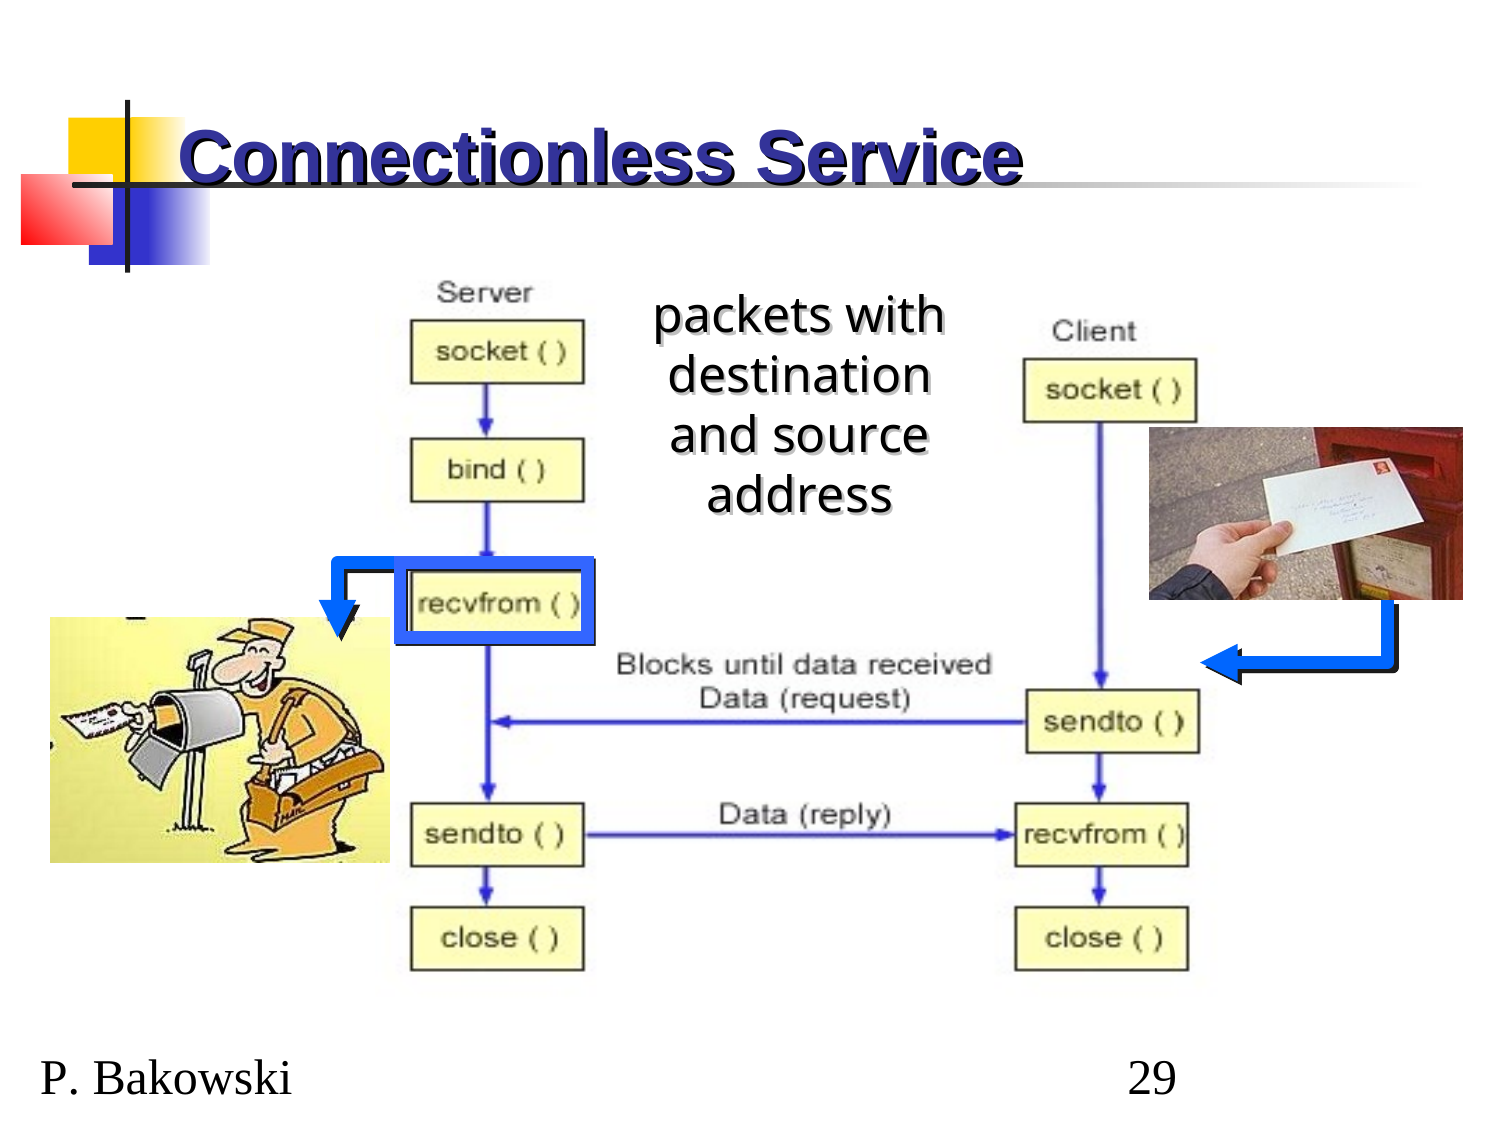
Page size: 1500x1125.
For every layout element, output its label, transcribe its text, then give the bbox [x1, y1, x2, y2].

text_box packets with destination and source address [637, 274, 963, 531]
picture [409, 572, 581, 631]
title Connectionless Service [162, 99, 1400, 288]
picture [50, 262, 1463, 1013]
